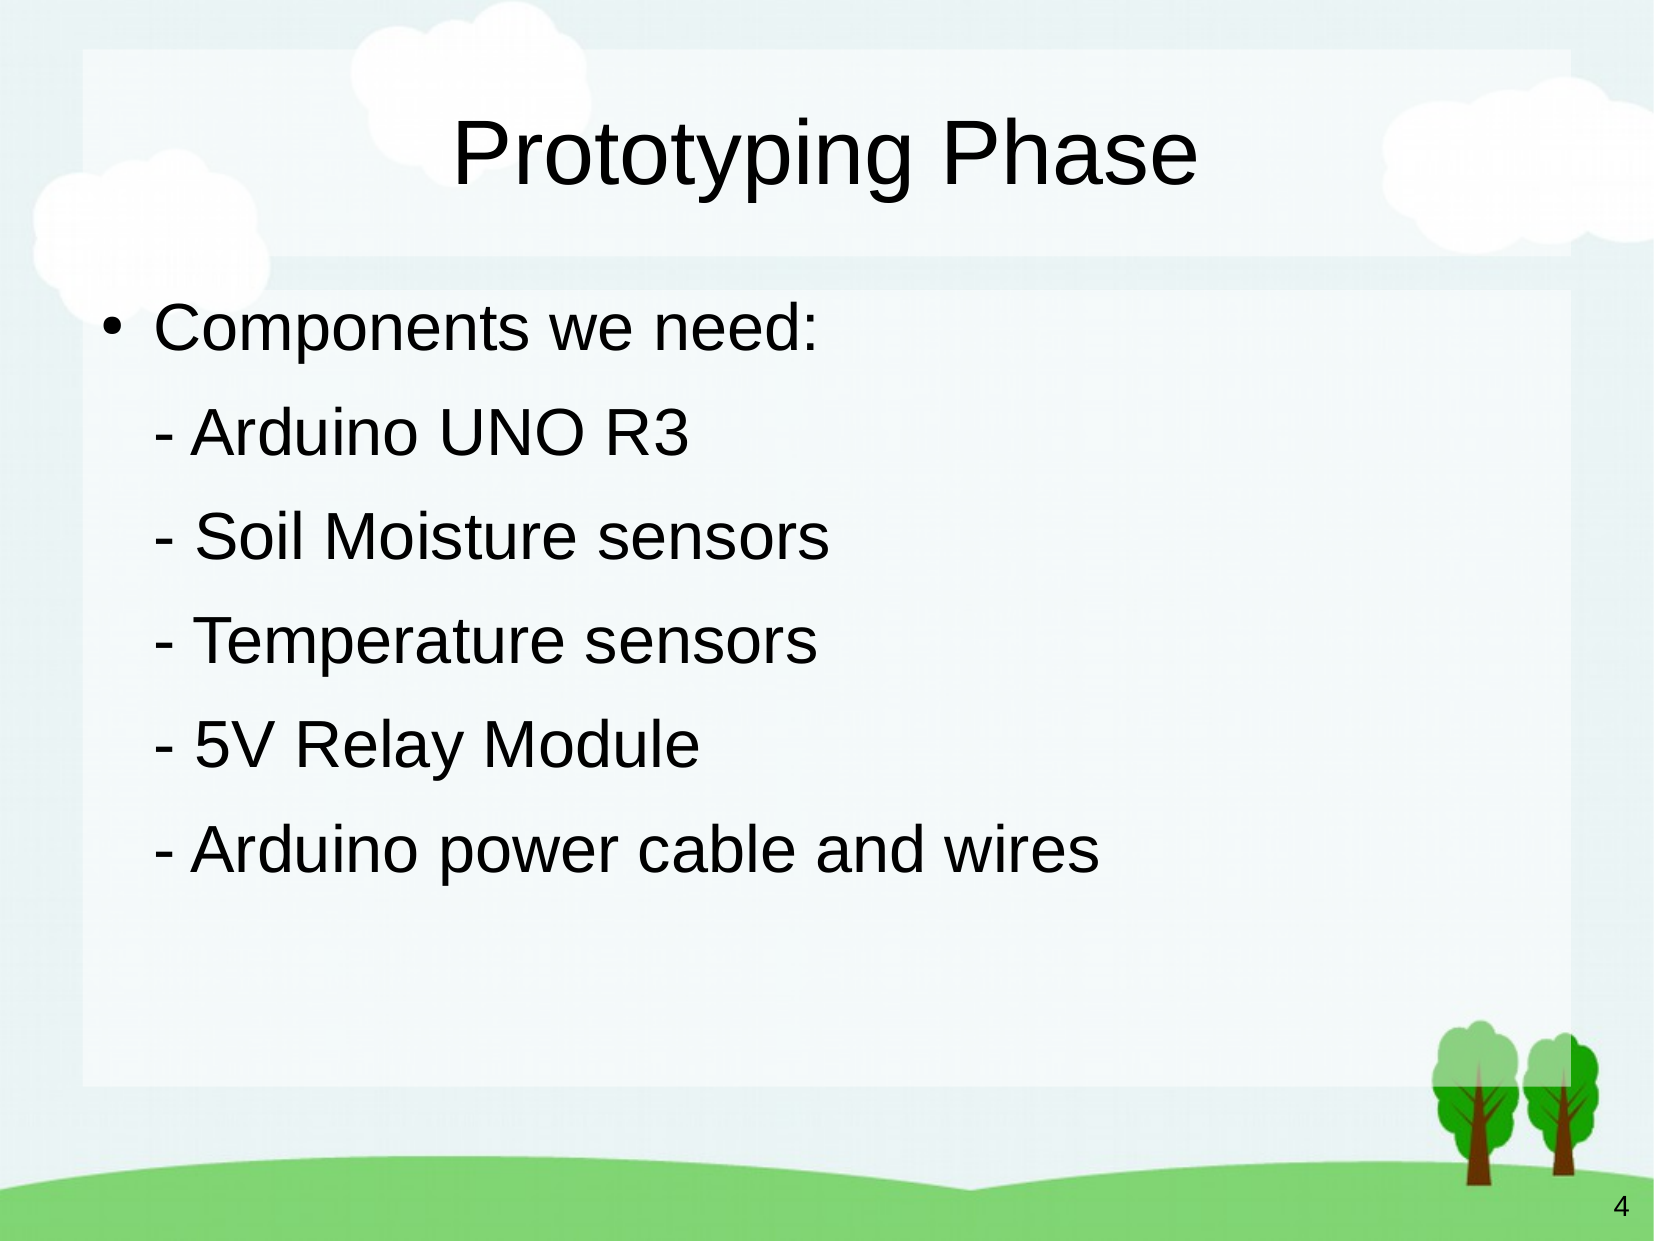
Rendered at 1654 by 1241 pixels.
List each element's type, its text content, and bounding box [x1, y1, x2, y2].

title Prototyping Phase [82, 49, 1571, 257]
list Components we need: - Arduino UNO R3 - Soil Moisture sensors - Temperature sensors - 5V Relay Module - Arduino power cable and wires [82, 290, 1571, 1087]
picture [0, 0, 1654, 1241]
